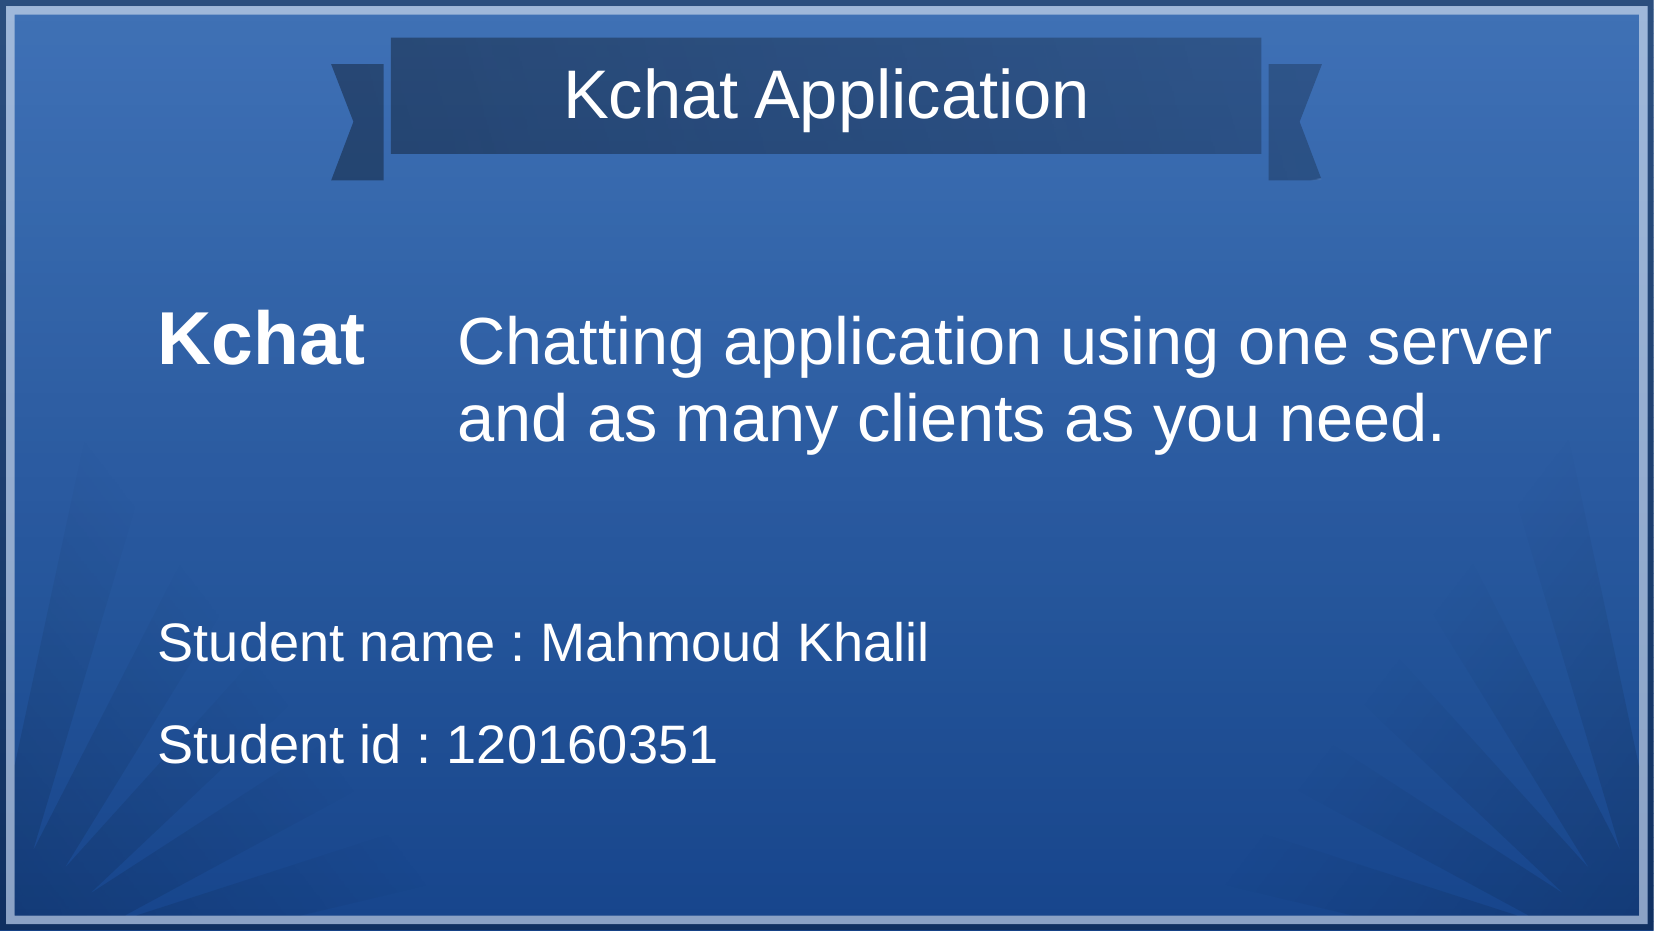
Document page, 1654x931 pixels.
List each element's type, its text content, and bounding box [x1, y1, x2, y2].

subtitle Kchat Chatting application using one server and as many clients as you need. Student name : Mahmoud Khalil Student id : 120160351 [82, 224, 1571, 848]
title Kchat Application [389, 35, 1264, 154]
